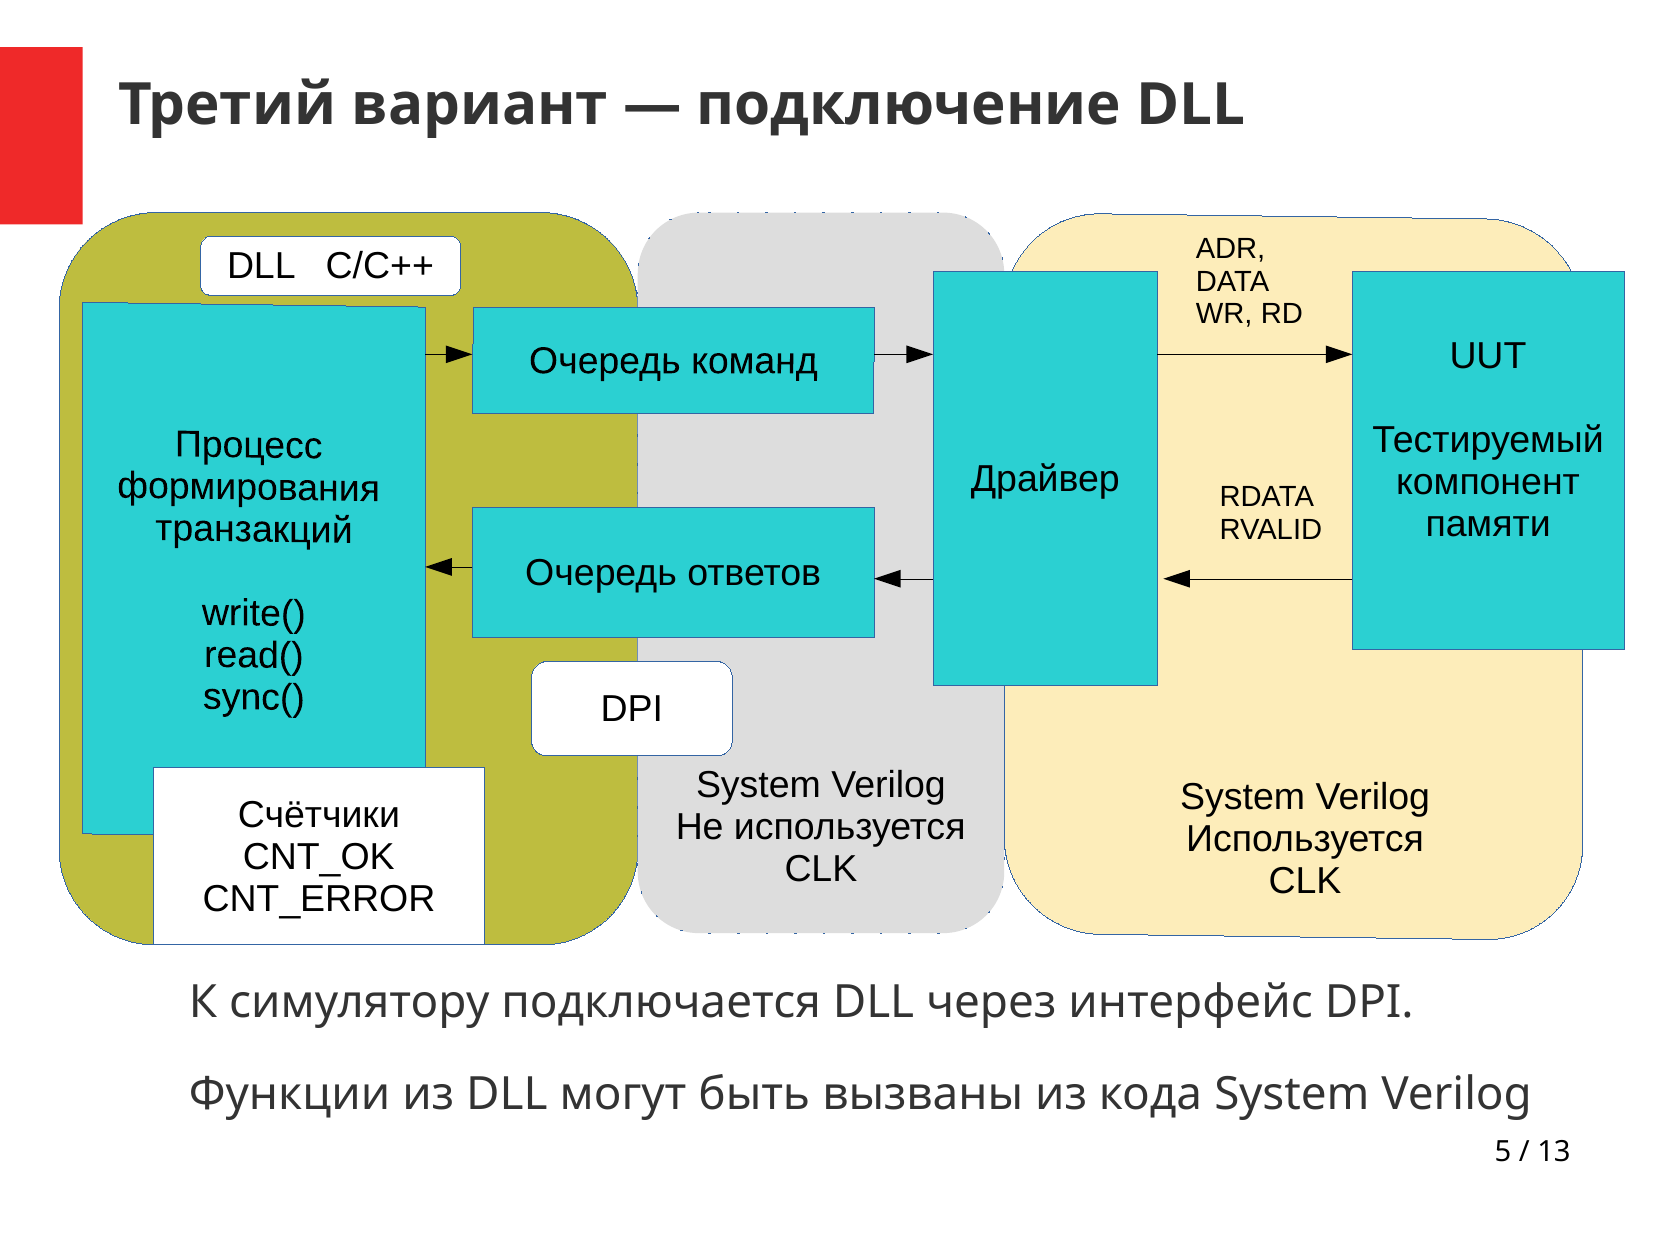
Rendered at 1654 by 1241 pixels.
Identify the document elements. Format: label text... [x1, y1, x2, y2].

text_box Очередь ответов [472, 507, 875, 638]
text_box System Verilog Не используется CLK [702, 767, 939, 886]
text_box [426, 355, 933, 579]
text_box ADR, DATA WR, RD [1181, 224, 1335, 337]
title Третий вариант — подключение DLL [118, 49, 1571, 154]
text_box [59, 212, 1005, 945]
text_box [426, 355, 1583, 945]
text_box System Verilog Используется CLK [1187, 779, 1424, 898]
text_box Счётчики CNT_OK CNT_ERROR [153, 767, 485, 945]
list К симулятору подключается DLL через интерфейс DPI. Функции из DLL могут быть вызваны из кода System Verilog [118, 968, 1536, 1198]
text_box [1012, 213, 1572, 354]
text_box Процесс формирования транзакций write() read() sync() [82, 302, 426, 835]
text_box RDATA RVALID [1204, 472, 1359, 552]
text_box Драйвер [933, 271, 1158, 686]
text_box Очередь команд [472, 307, 875, 414]
text_box UUT Тестируемый компонент памяти [1352, 271, 1625, 650]
text_box DPI [531, 661, 733, 756]
text_box DLL C/C++ [200, 236, 461, 296]
